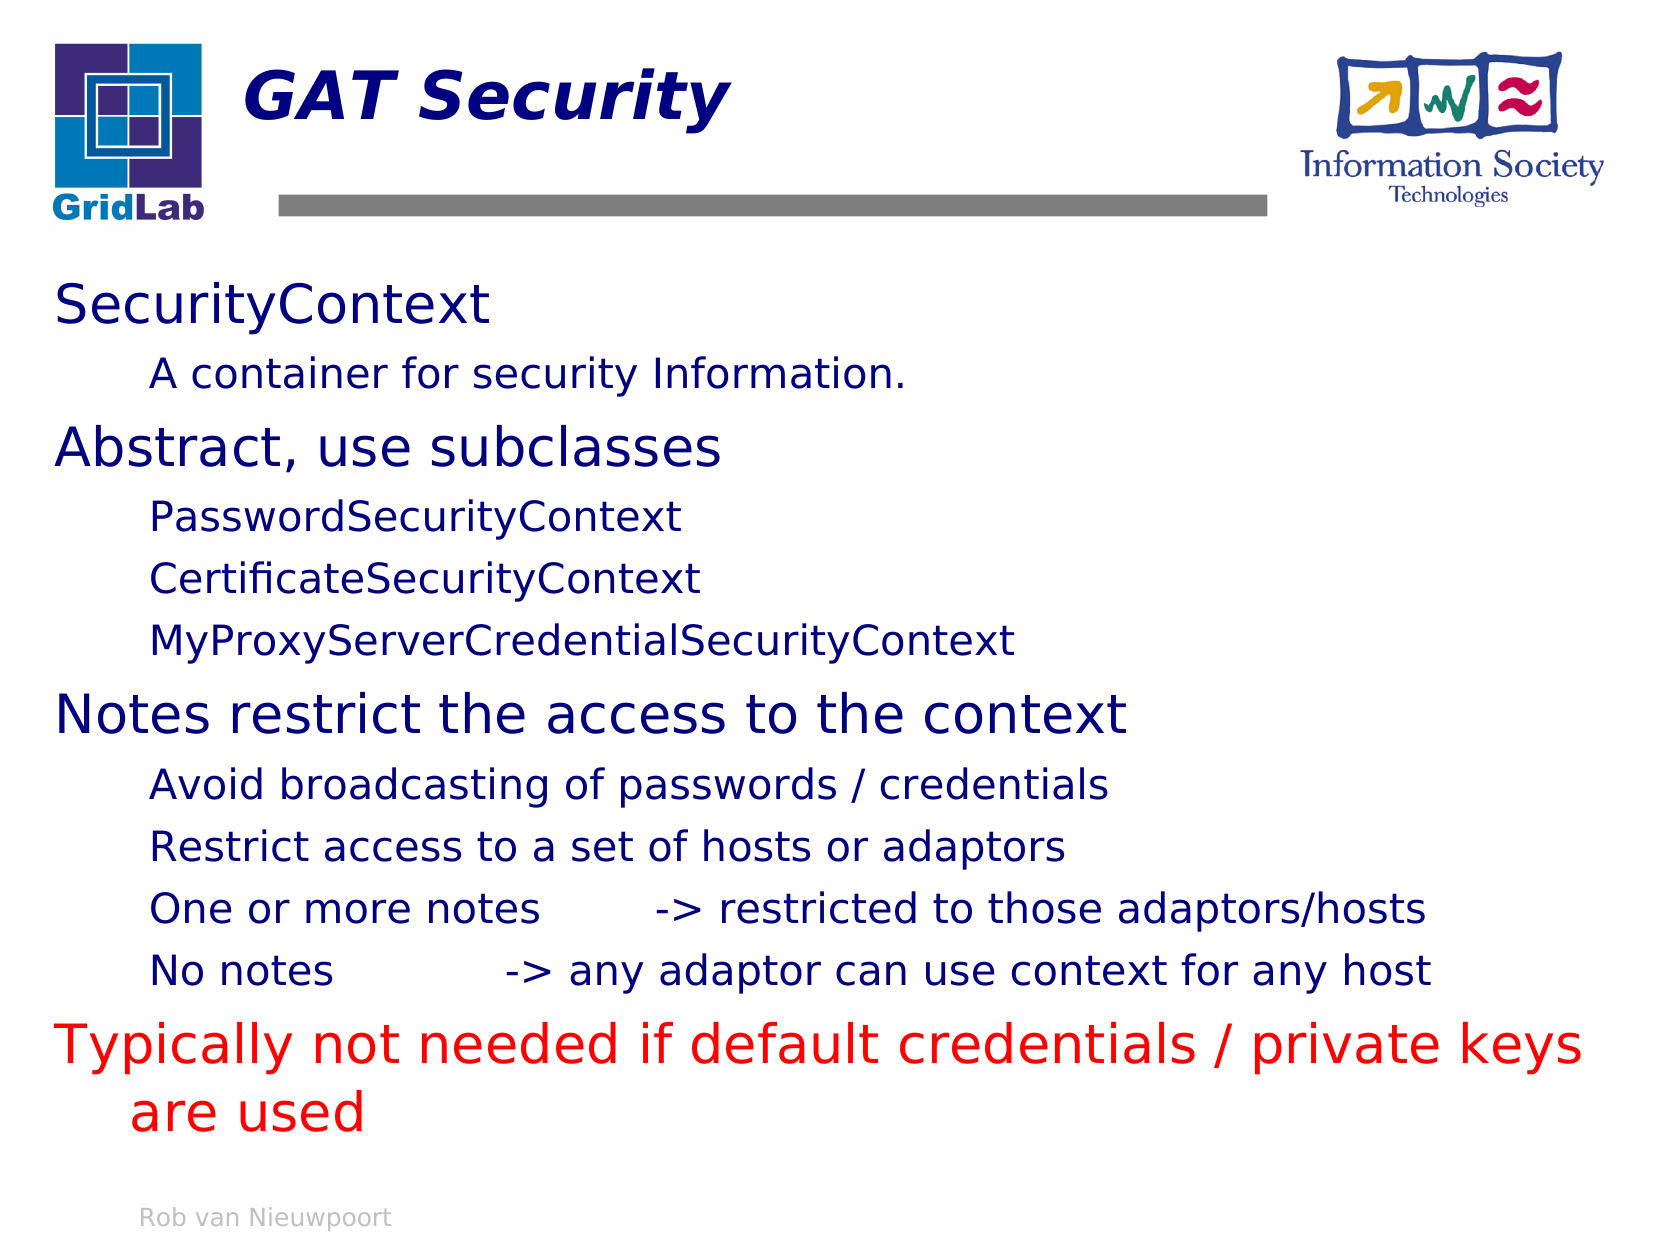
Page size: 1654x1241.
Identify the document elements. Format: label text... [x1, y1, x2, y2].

list SecurityContext A container for security Information. Abstract, use subclasses PasswordSecurityContext CertificateSecurityContext MyProxyServerCredentialSecurityContext Notes restrict the access to the context Avoid broadcasting of passwords / credentials Restrict access to a set of hosts or adaptors One or more notes -> restricted to those adaptors/hosts No notes -> any adaptor can use context for any host Typically not needed if default credentials / private keys are used [55, 268, 1599, 1140]
title GAT Security [243, 0, 1280, 187]
picture [1293, 34, 1611, 214]
picture [45, 34, 211, 230]
